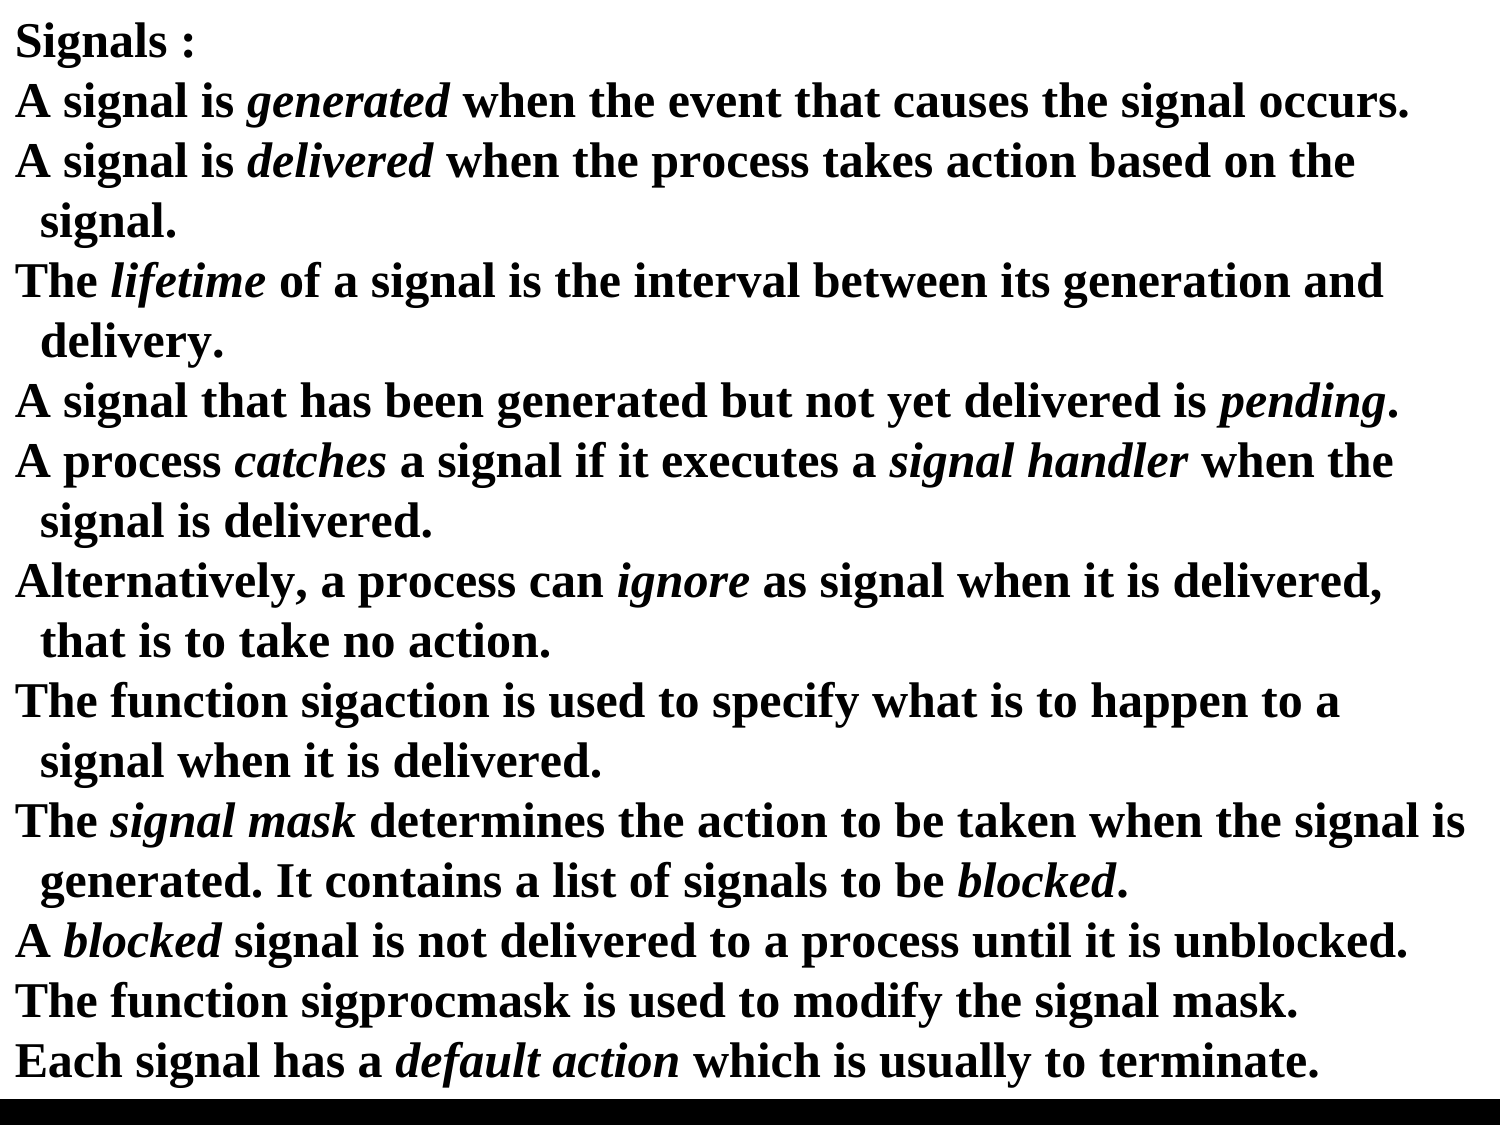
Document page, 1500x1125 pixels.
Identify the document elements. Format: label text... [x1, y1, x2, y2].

text_box [0, 1100, 1500, 1125]
text_box Signals : A signal is generated when the event that causes the signal occurs. A signal is delivered when the process takes action based on the signal. The lifetime of a signal is the interval between its generation and delivery. A signal that has been generated but not yet delivered is pending. A process catches a signal if it executes a signal handler when the signal is delivered. Alternatively, a process can ignore as signal when it is delivered, that is to take no action. The function sigaction is used to specify what is to happen to a signal when it is delivered. The signal mask determines the action to be taken when the signal is generated. It contains a list of signals to be blocked. A blocked signal is not delivered to a process until it is unblocked. The function sigprocmask is used to modify the signal mask. Each signal has a default action which is usually to terminate. [0, 0, 1500, 1100]
